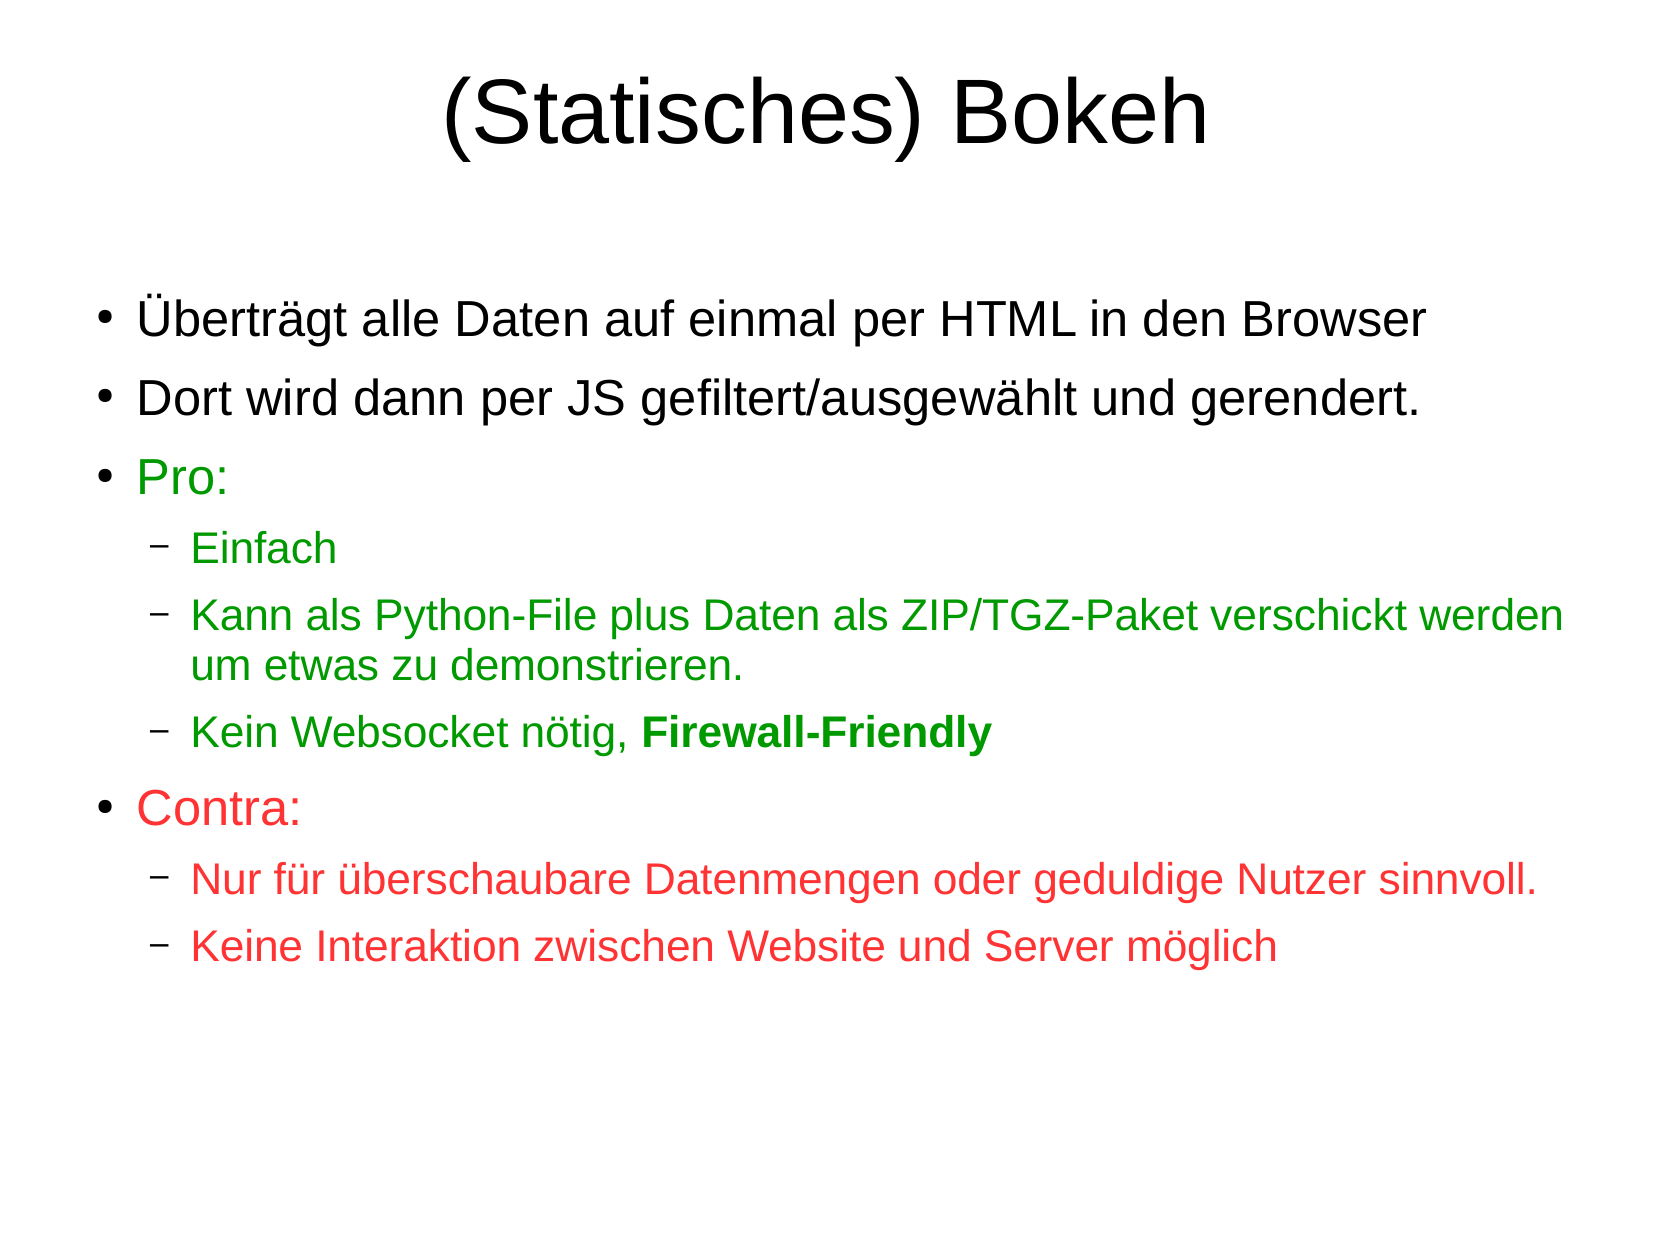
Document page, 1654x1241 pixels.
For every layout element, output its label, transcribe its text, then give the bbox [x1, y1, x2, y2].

title (Statisches) Bokeh [82, 8, 1571, 216]
list Überträgt alle Daten auf einmal per HTML in den Browser Dort wird dann per JS gefiltert/ausgewählt und gerendert. Pro: Einfach Kann als Python-File plus Daten als ZIP/TGZ-Paket verschickt werden um etwas zu demonstrieren. Kein Websocket nötig, Firewall-Friendly Contra: Nur für überschaubare Datenmengen oder geduldige Nutzer sinnvoll. Keine Interaktion zwischen Website und Server möglich [82, 290, 1571, 1010]
